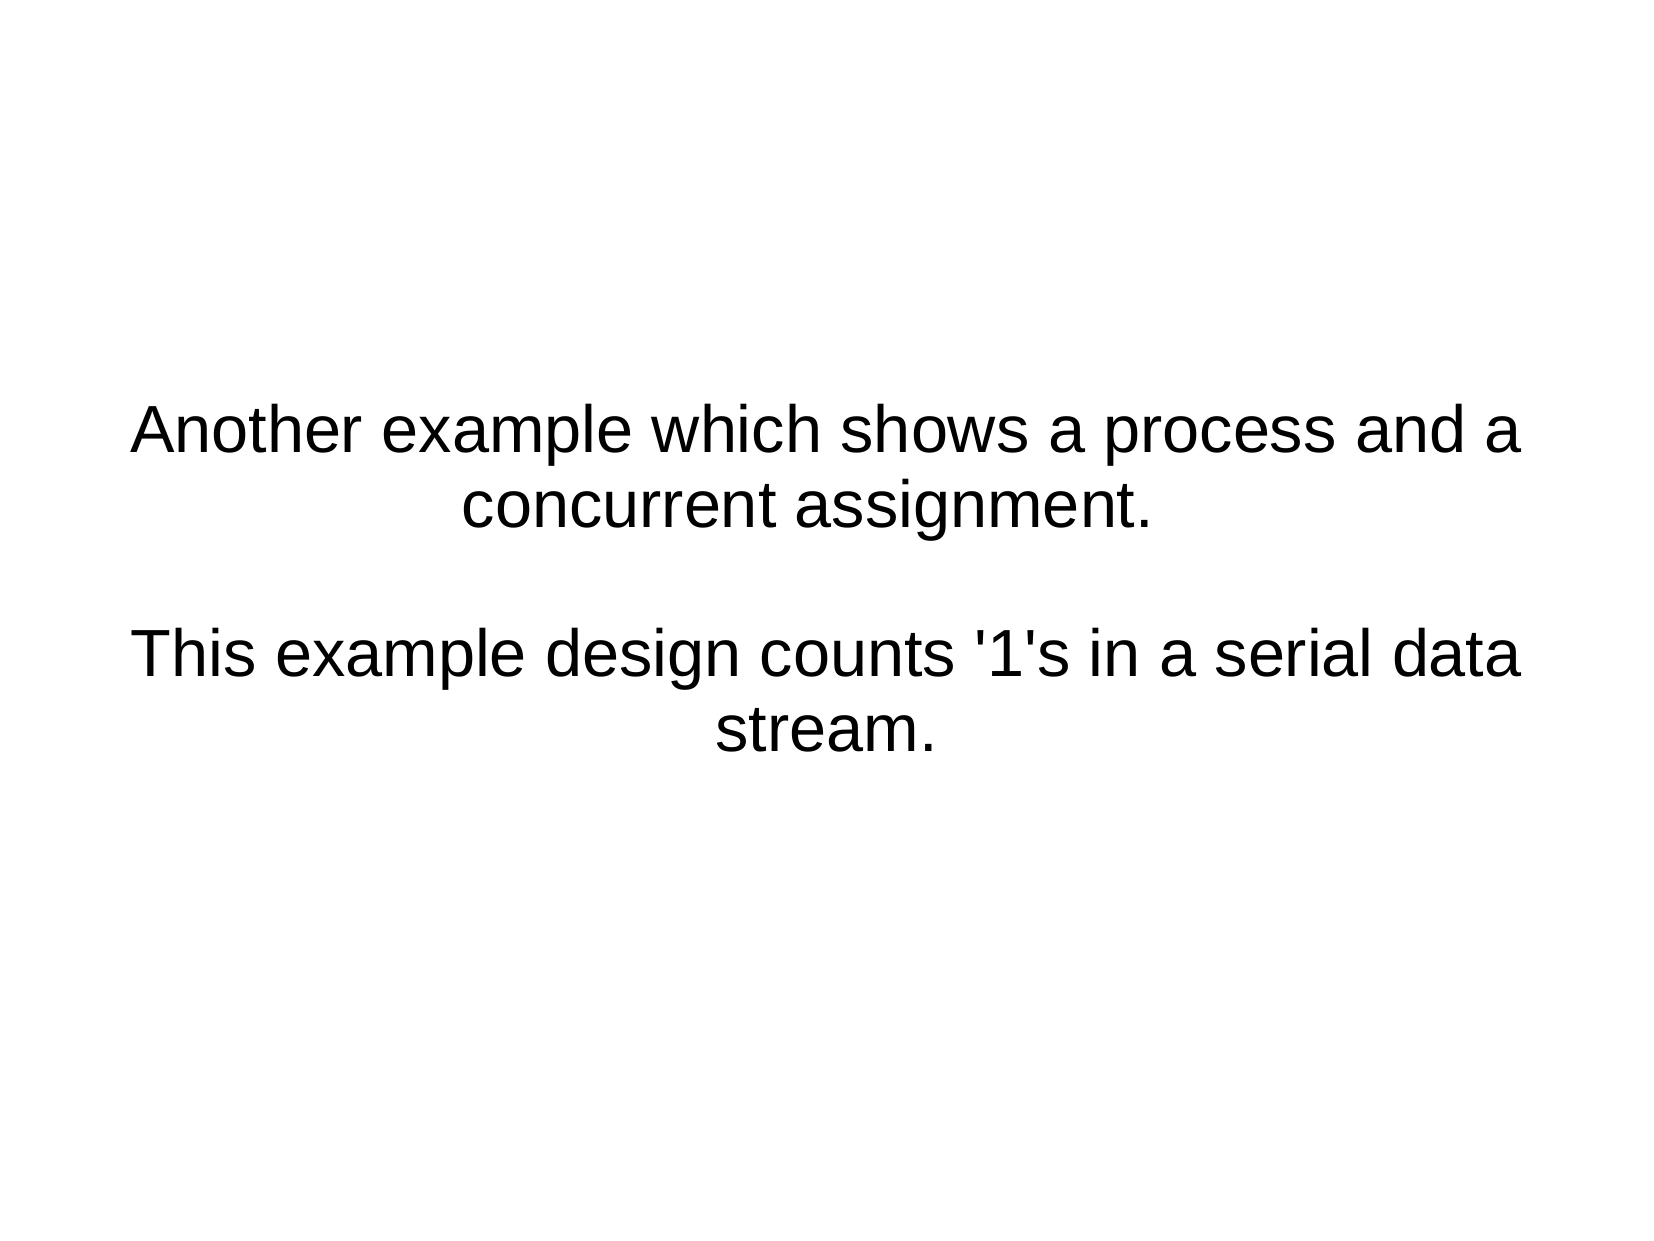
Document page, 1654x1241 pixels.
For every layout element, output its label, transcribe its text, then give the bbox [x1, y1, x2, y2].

subtitle Another example which shows a process and a concurrent assignment. This example design counts '1's in a serial data stream. [82, 56, 1571, 1102]
